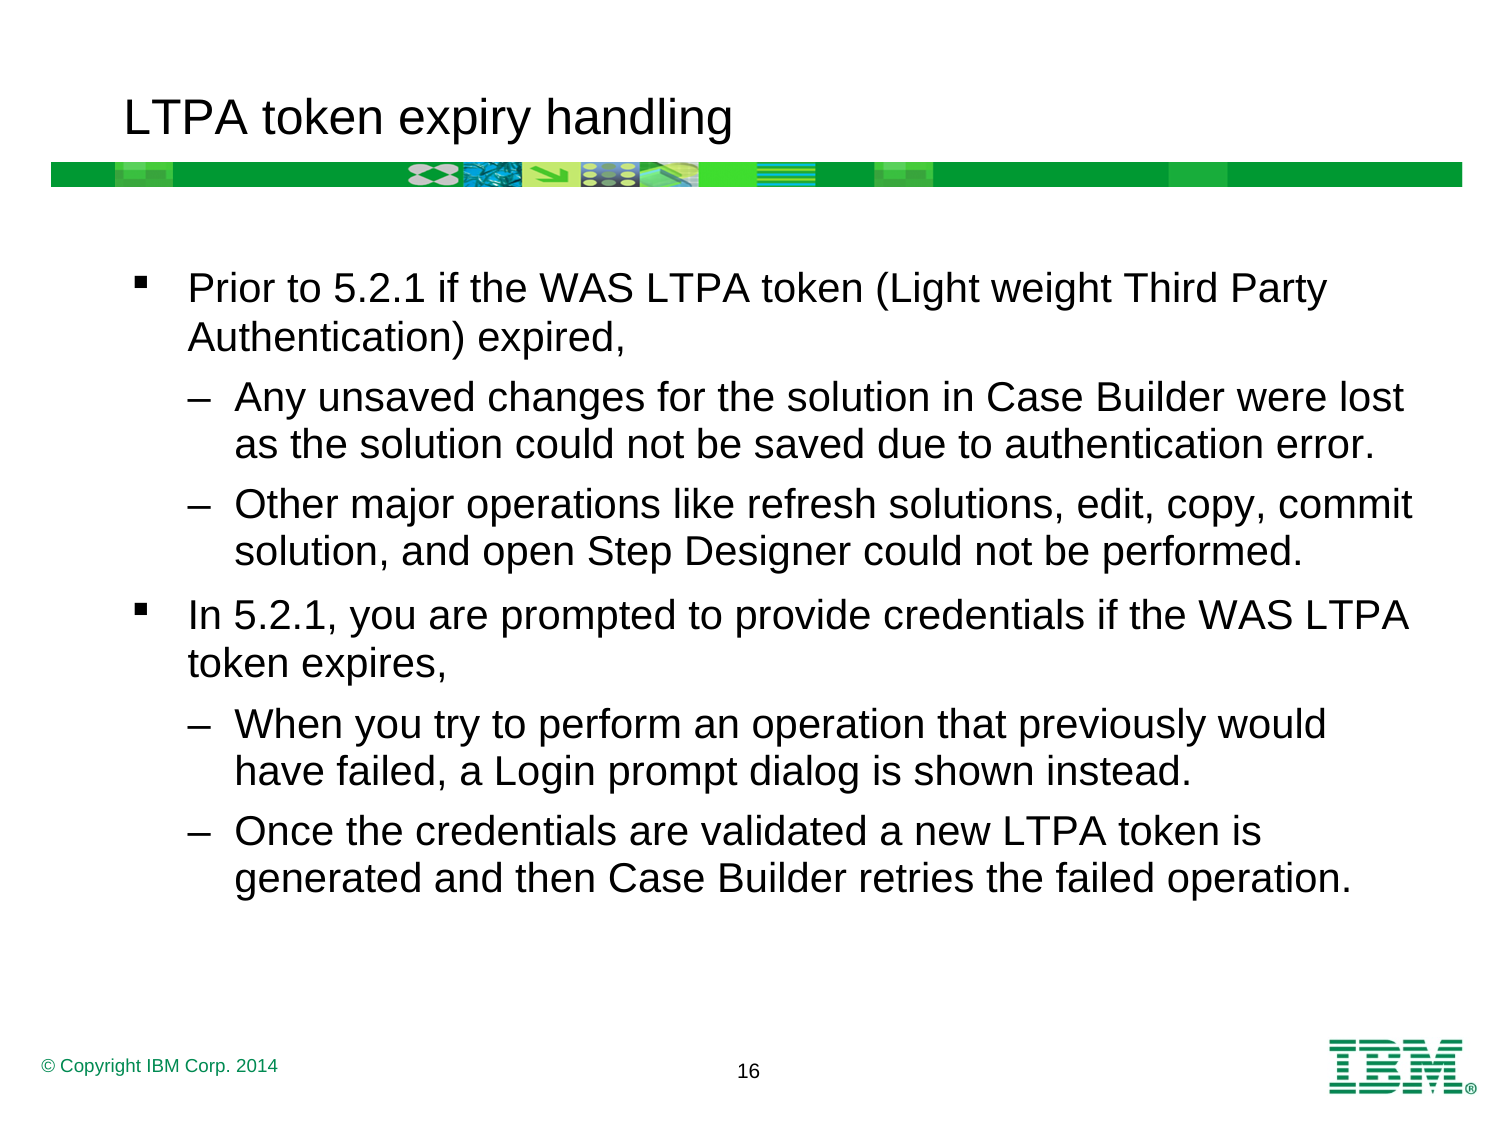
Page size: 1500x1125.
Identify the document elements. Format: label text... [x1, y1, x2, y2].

list Prior to 5.2.1 if the WAS LTPA token (Light weight Third Party Authentication) expired, Any unsaved changes for the solution in Case Builder were lost as the solution could not be saved due to authentication error. Other major operations like refresh solutions, edit, copy, commit solution, and open Step Designer could not be performed. In 5.2.1, you are prompted to provide credentials if the WAS LTPA token expires, When you try to perform an operation that previously would have failed, a Login prompt dialog is shown instead. Once the credentials are validated a new LTPA token is generated and then Case Builder retries the failed operation. [75, 262, 1426, 1006]
picture [1327, 1037, 1479, 1096]
picture [50, 161, 1463, 189]
title LTPA token expiry handling [37, 45, 1388, 188]
